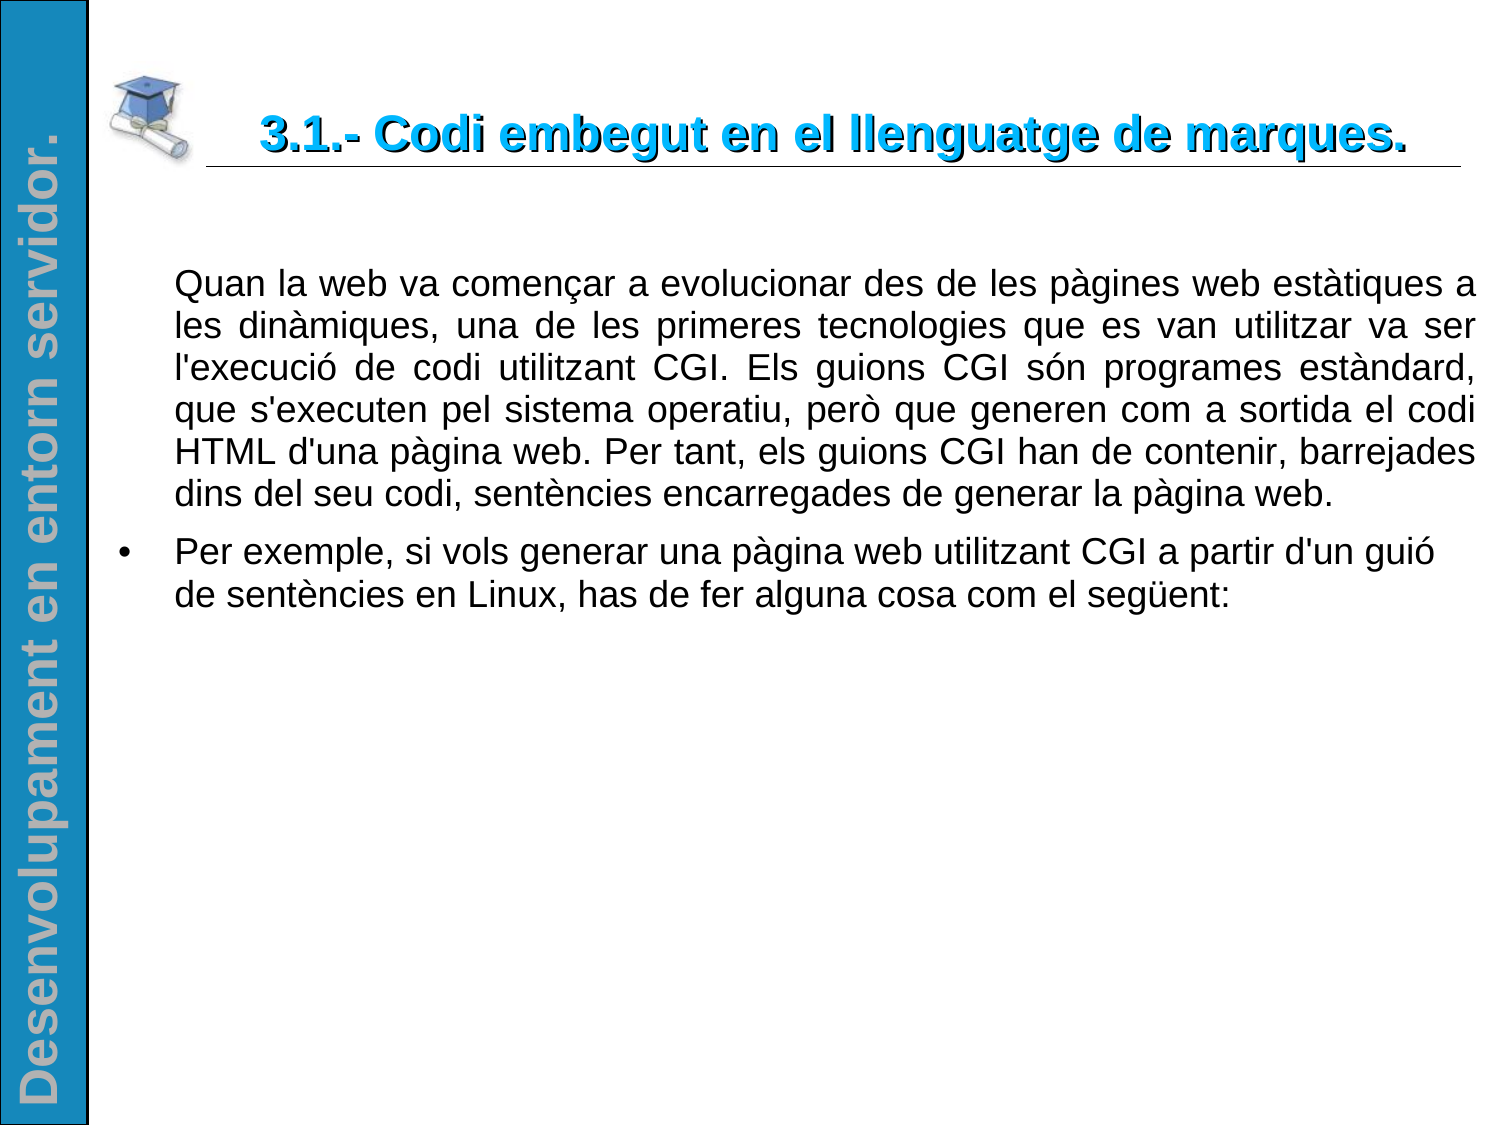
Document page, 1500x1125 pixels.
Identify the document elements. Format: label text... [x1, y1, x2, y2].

picture [93, 61, 206, 174]
title 3.1.- Codi embegut en el llenguatge de marques. [206, 88, 1447, 178]
list Quan la web va començar a evolucionar des de les pàgines web estàtiques a les dinàmiques, una de les primeres tecnologies que es van utilitzar va ser l'execució de codi utilitzant CGI. Els guions CGI són programes estàndard, que s'executen pel sistema operatiu, però que generen com a sortida el codi HTML d'una pàgina web. Per tant, els guions CGI han de contenir, barrejades dins del seu codi, sentències encarregades de generar la pàgina web. Per exemple, si vols generar una pàgina web utilitzant CGI a partir d'un guió de sentències en Linux, has de fer alguna cosa com el següent: [118, 262, 1477, 1006]
